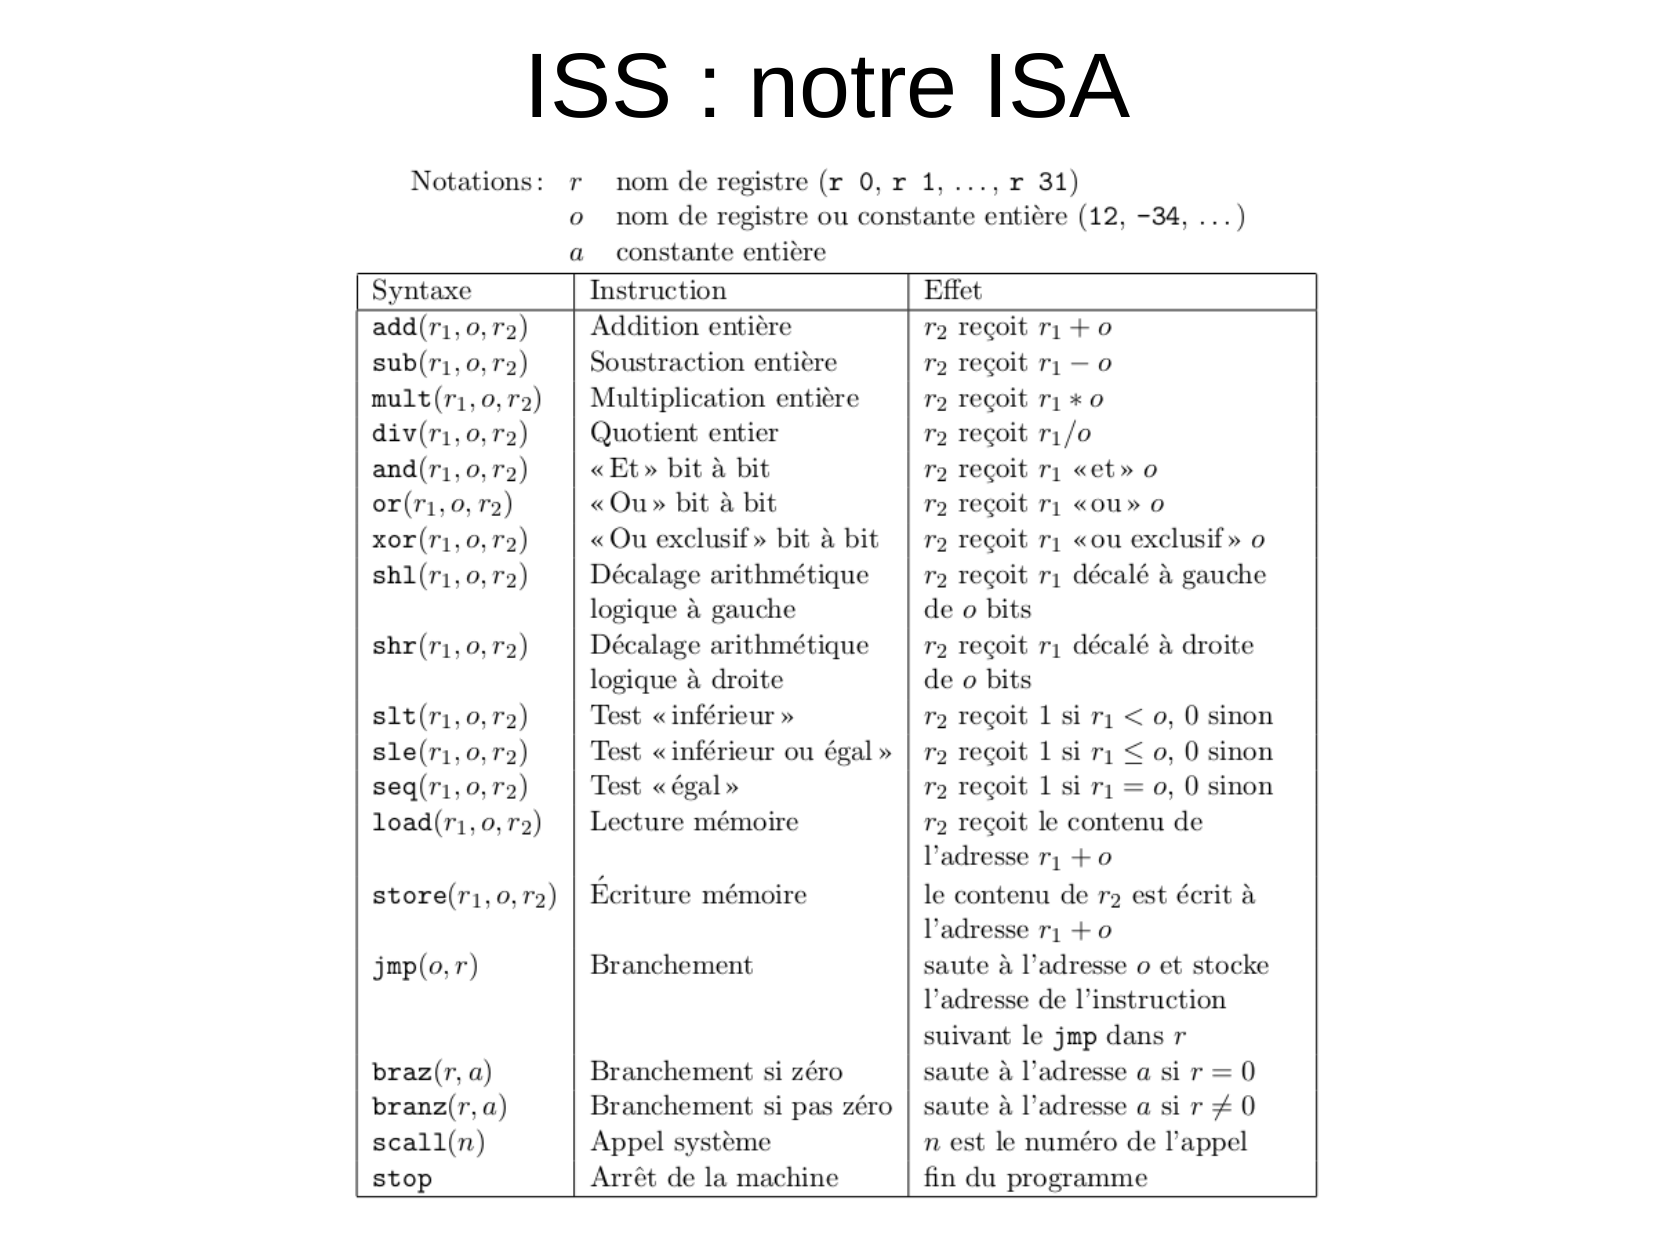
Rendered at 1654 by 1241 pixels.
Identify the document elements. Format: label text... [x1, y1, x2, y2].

picture [281, 153, 1418, 1221]
title ISS : notre ISA [236, 11, 1441, 160]
